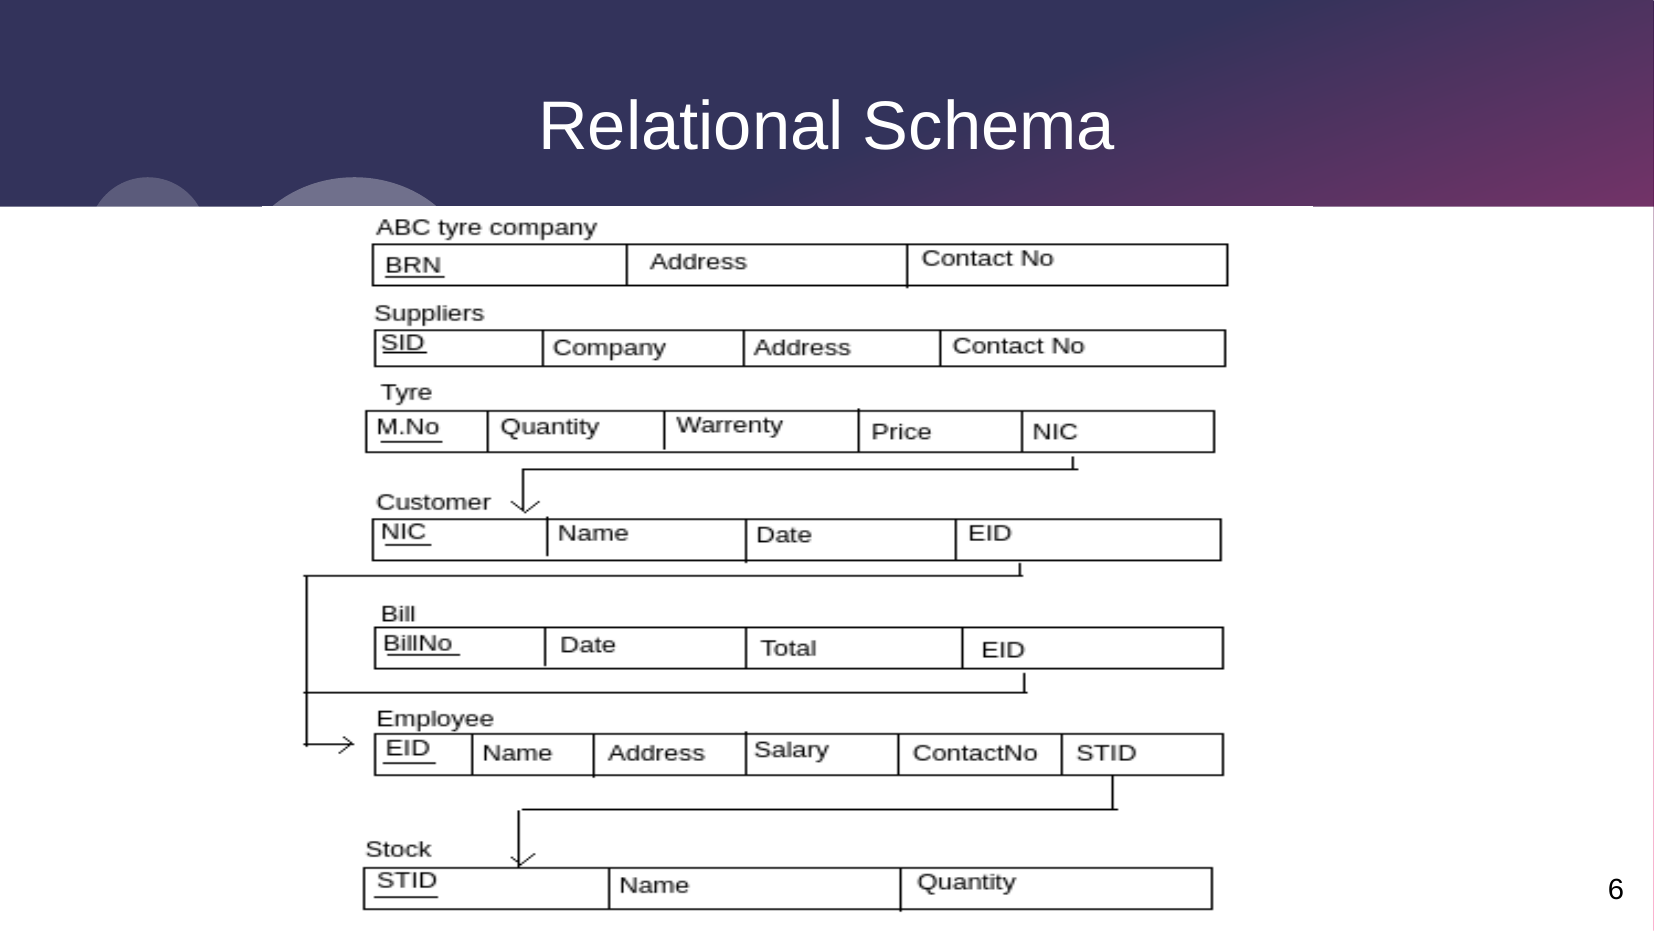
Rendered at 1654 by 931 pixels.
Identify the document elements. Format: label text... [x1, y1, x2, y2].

title Relational Schema [88, 44, 1565, 207]
picture [262, 206, 1313, 931]
